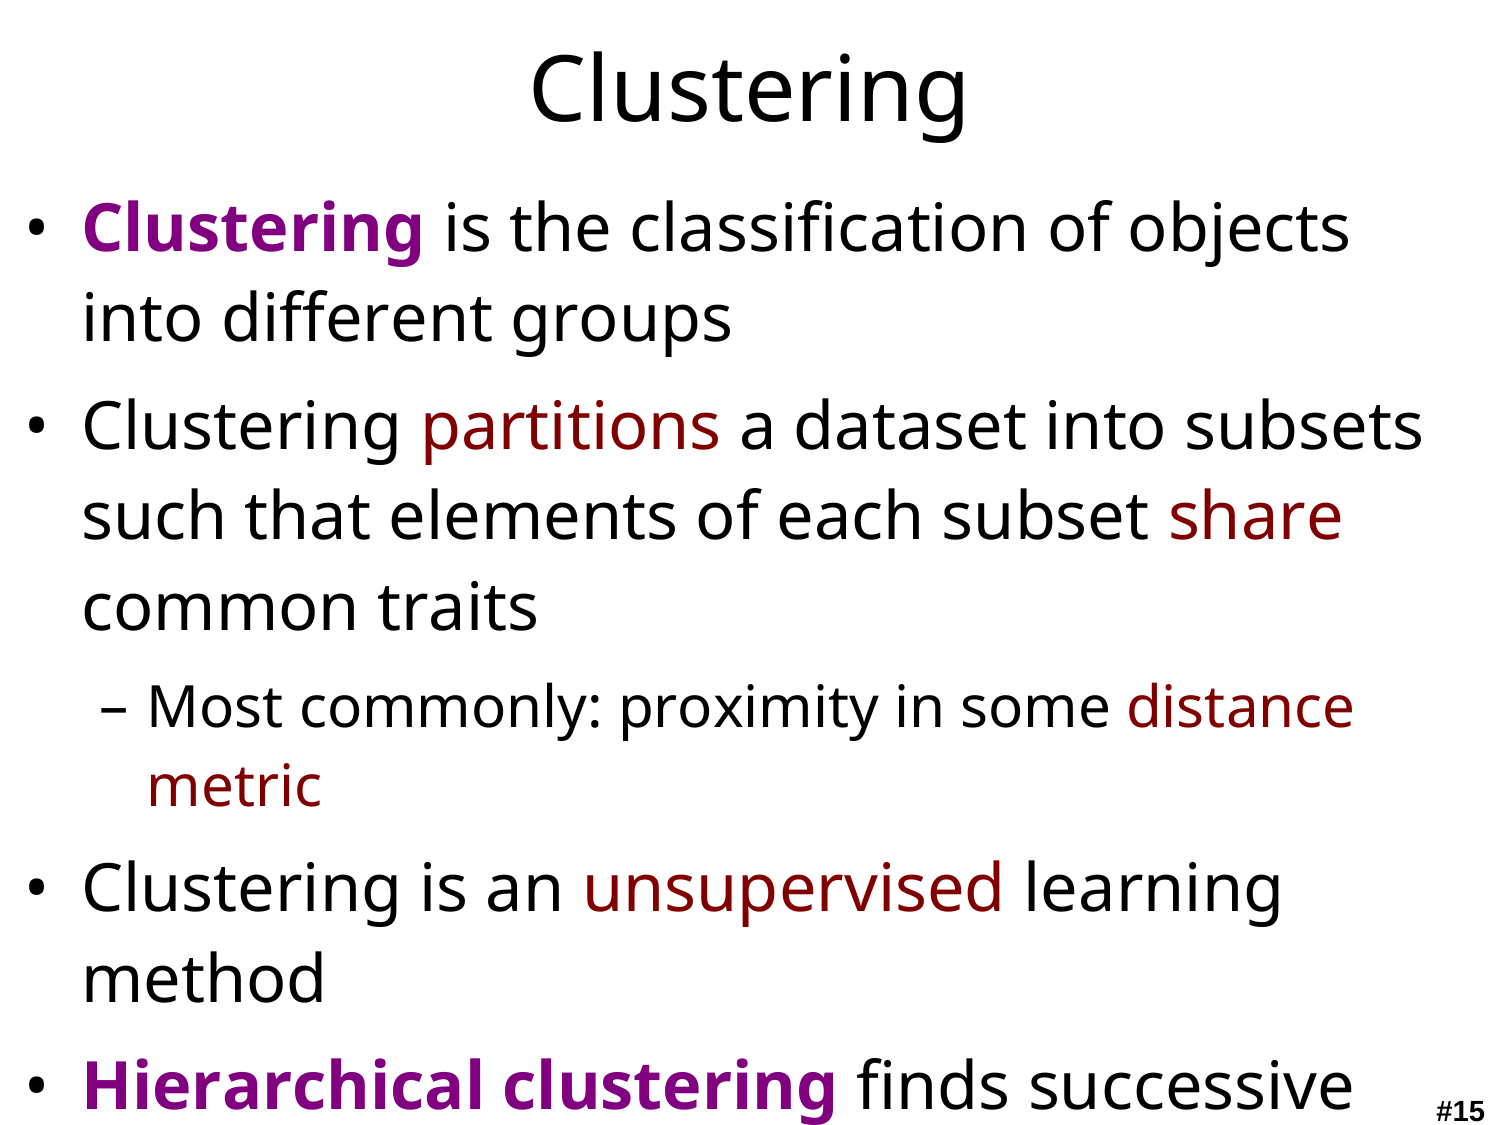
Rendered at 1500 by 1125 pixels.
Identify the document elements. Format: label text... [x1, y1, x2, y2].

list Clustering is the classification of objects into different groups Clustering partitions a dataset into subsets such that elements of each subset share common traits Most commonly: proximity in some distance metric Clustering is an unsupervised learning method Hierarchical clustering finds successive clusters using previously-established clusters Top-down = divisive. Bottom-up = agglomerative. [24, 179, 1476, 1083]
title Clustering [24, 0, 1476, 179]
